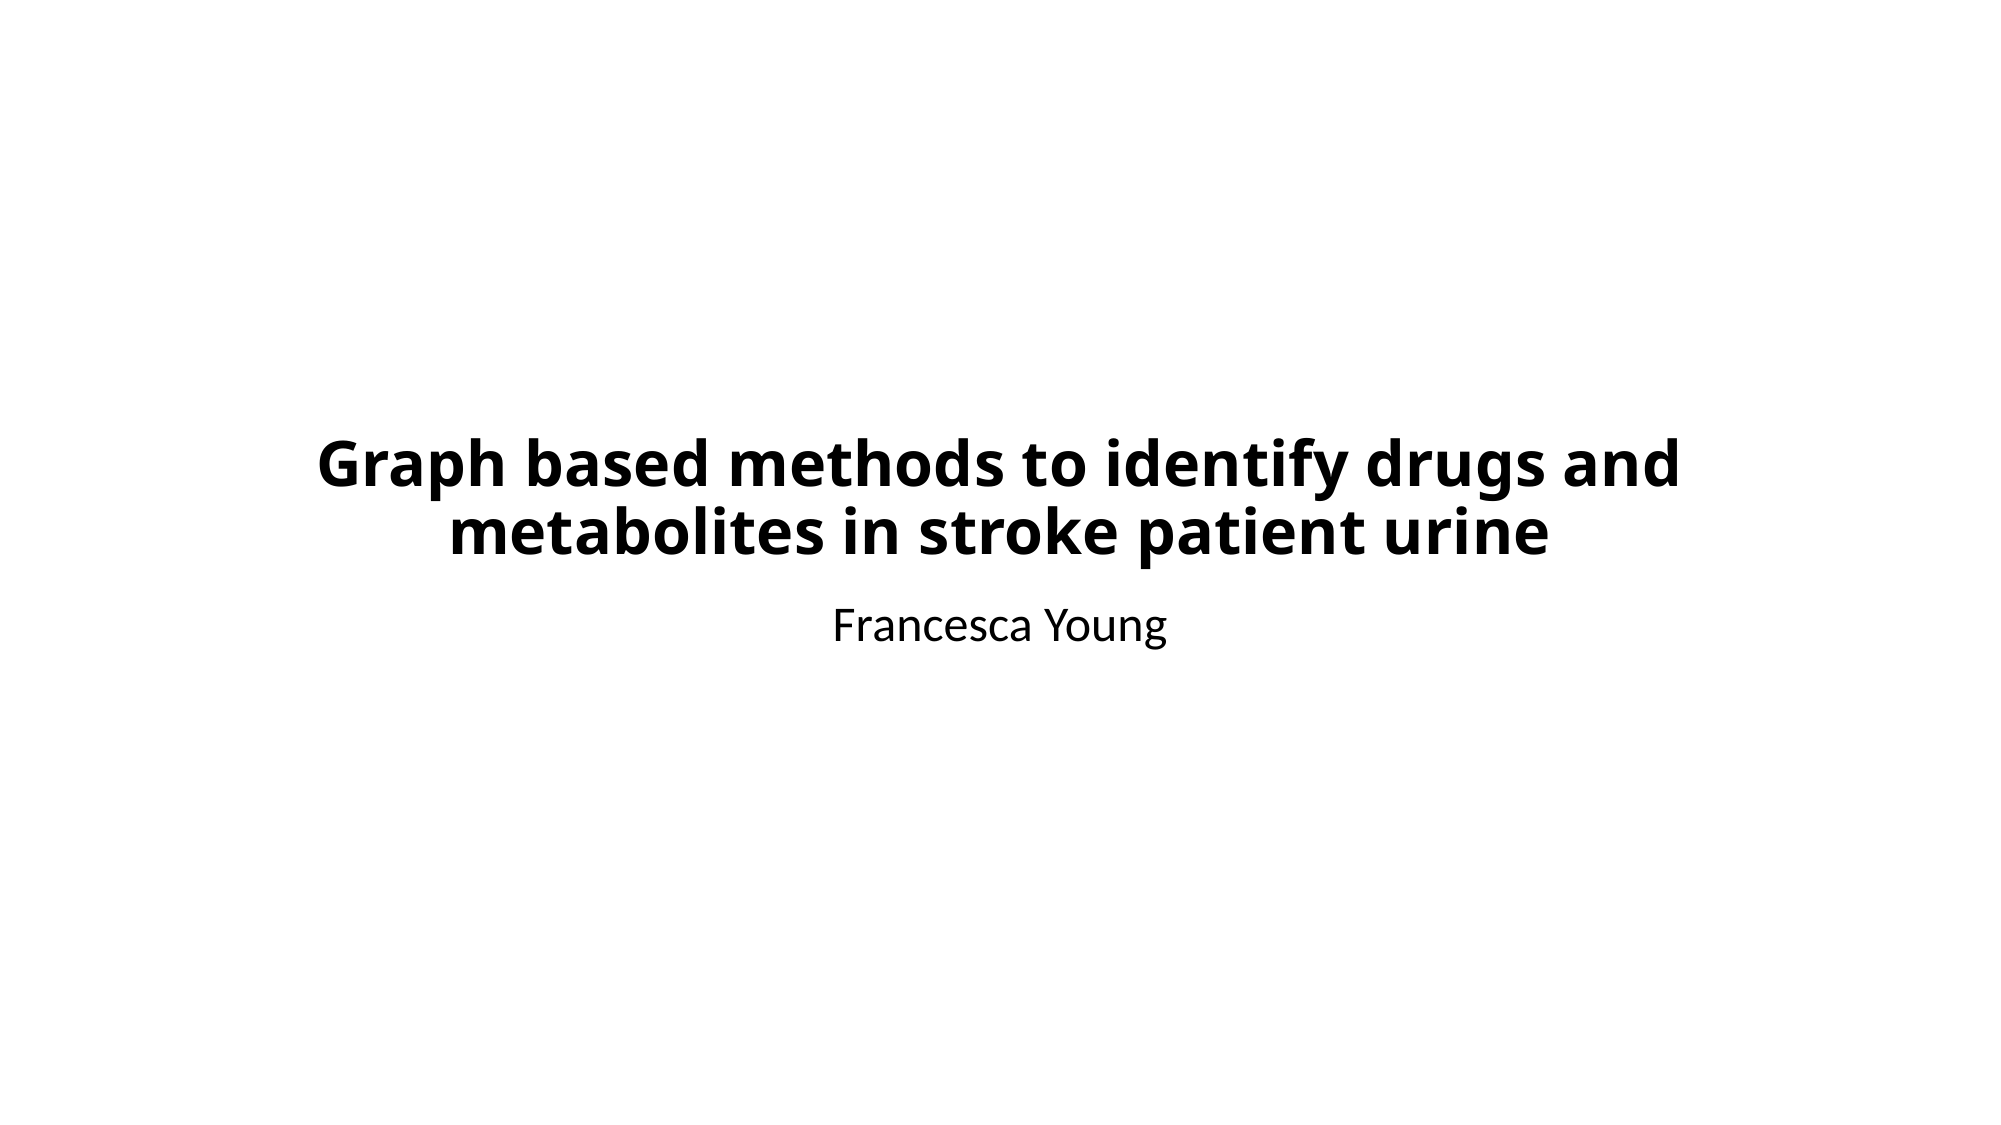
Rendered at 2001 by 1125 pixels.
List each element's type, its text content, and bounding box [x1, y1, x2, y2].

subtitle Francesca Young [249, 590, 1750, 863]
title Graph based methods to identify drugs and metabolites in stroke patient urine [249, 184, 1750, 576]
